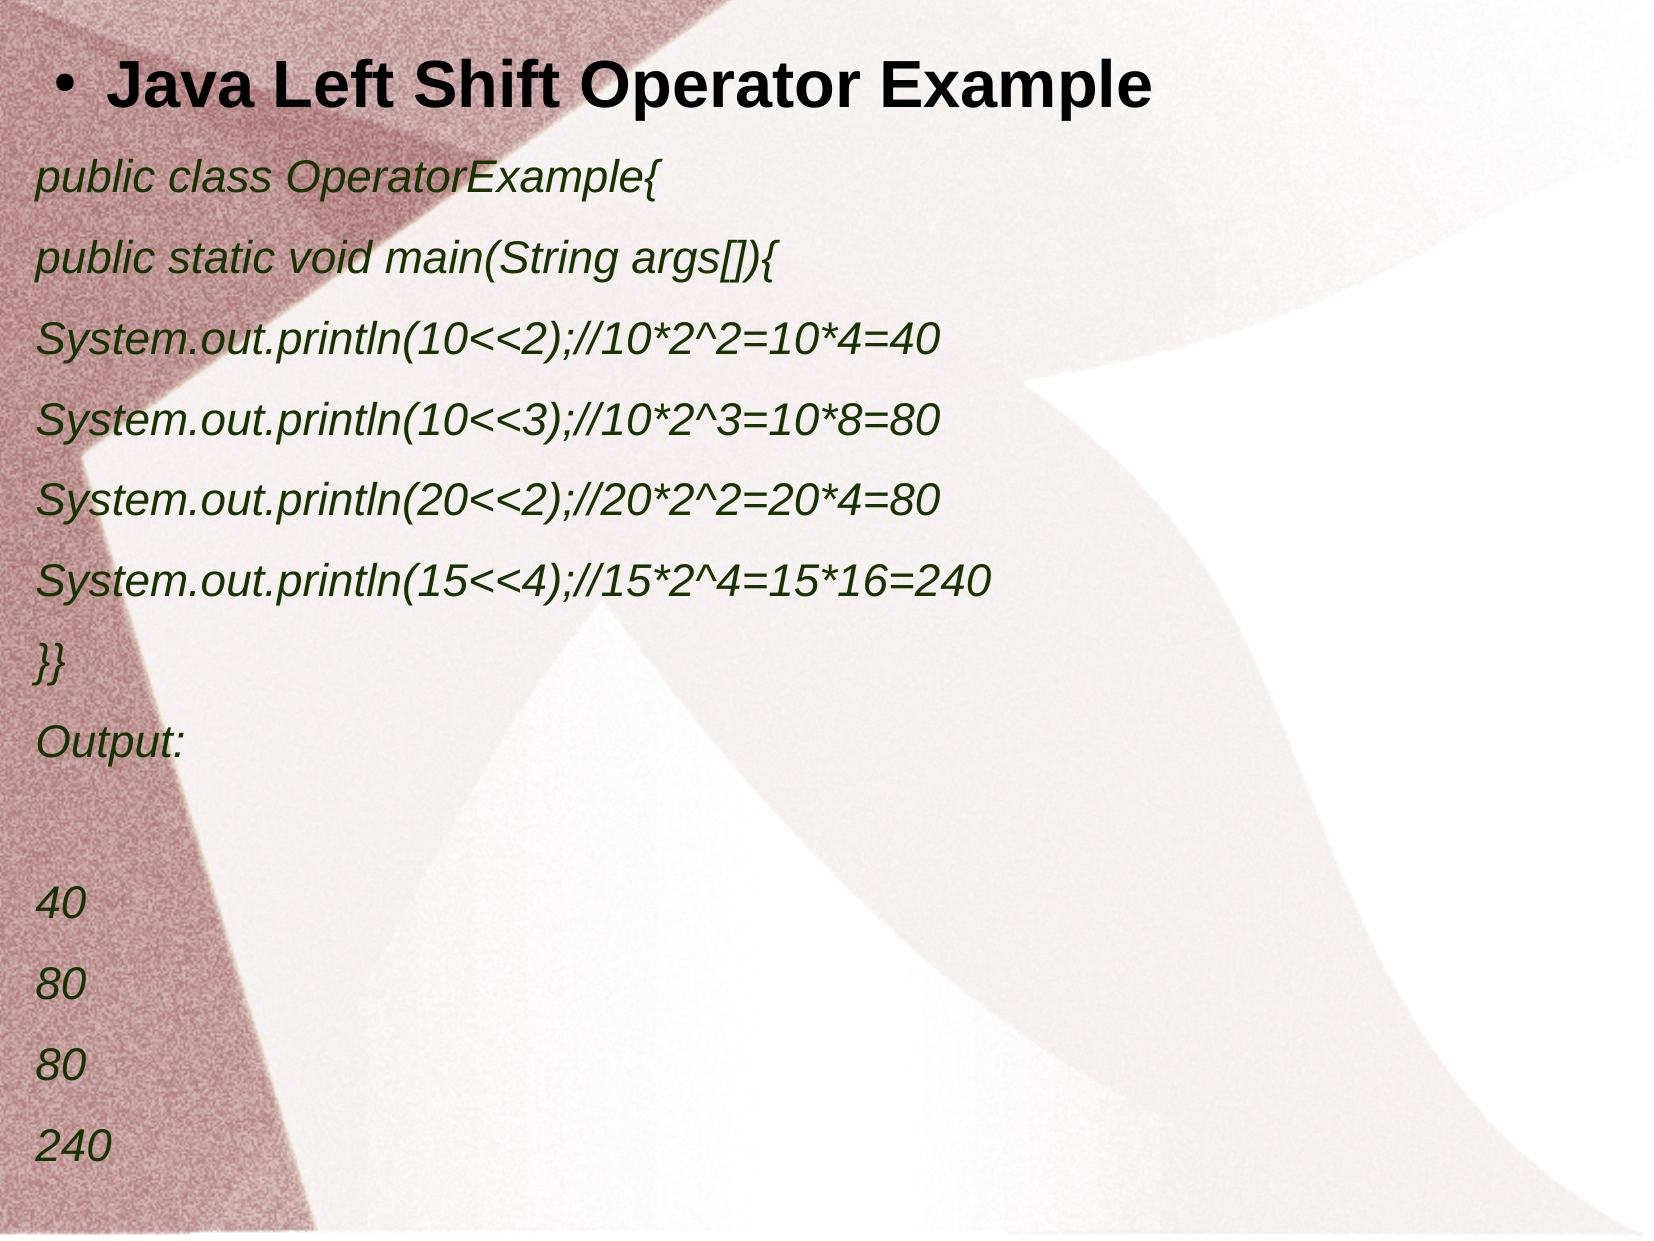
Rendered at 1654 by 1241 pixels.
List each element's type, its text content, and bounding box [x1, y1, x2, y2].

picture [0, 0, 1654, 1241]
list Java Left Shift Operator Example public class OperatorExample{ public static void main(String args[]){ System.out.println(10<<2);//10*2^2=10*4=40 System.out.println(10<<3);//10*2^3=10*8=80 System.out.println(20<<2);//20*2^2=20*4=80 System.out.println(15<<4);//15*2^4=15*16=240 }} Output: 40 80 80 240 [35, 47, 1601, 1193]
